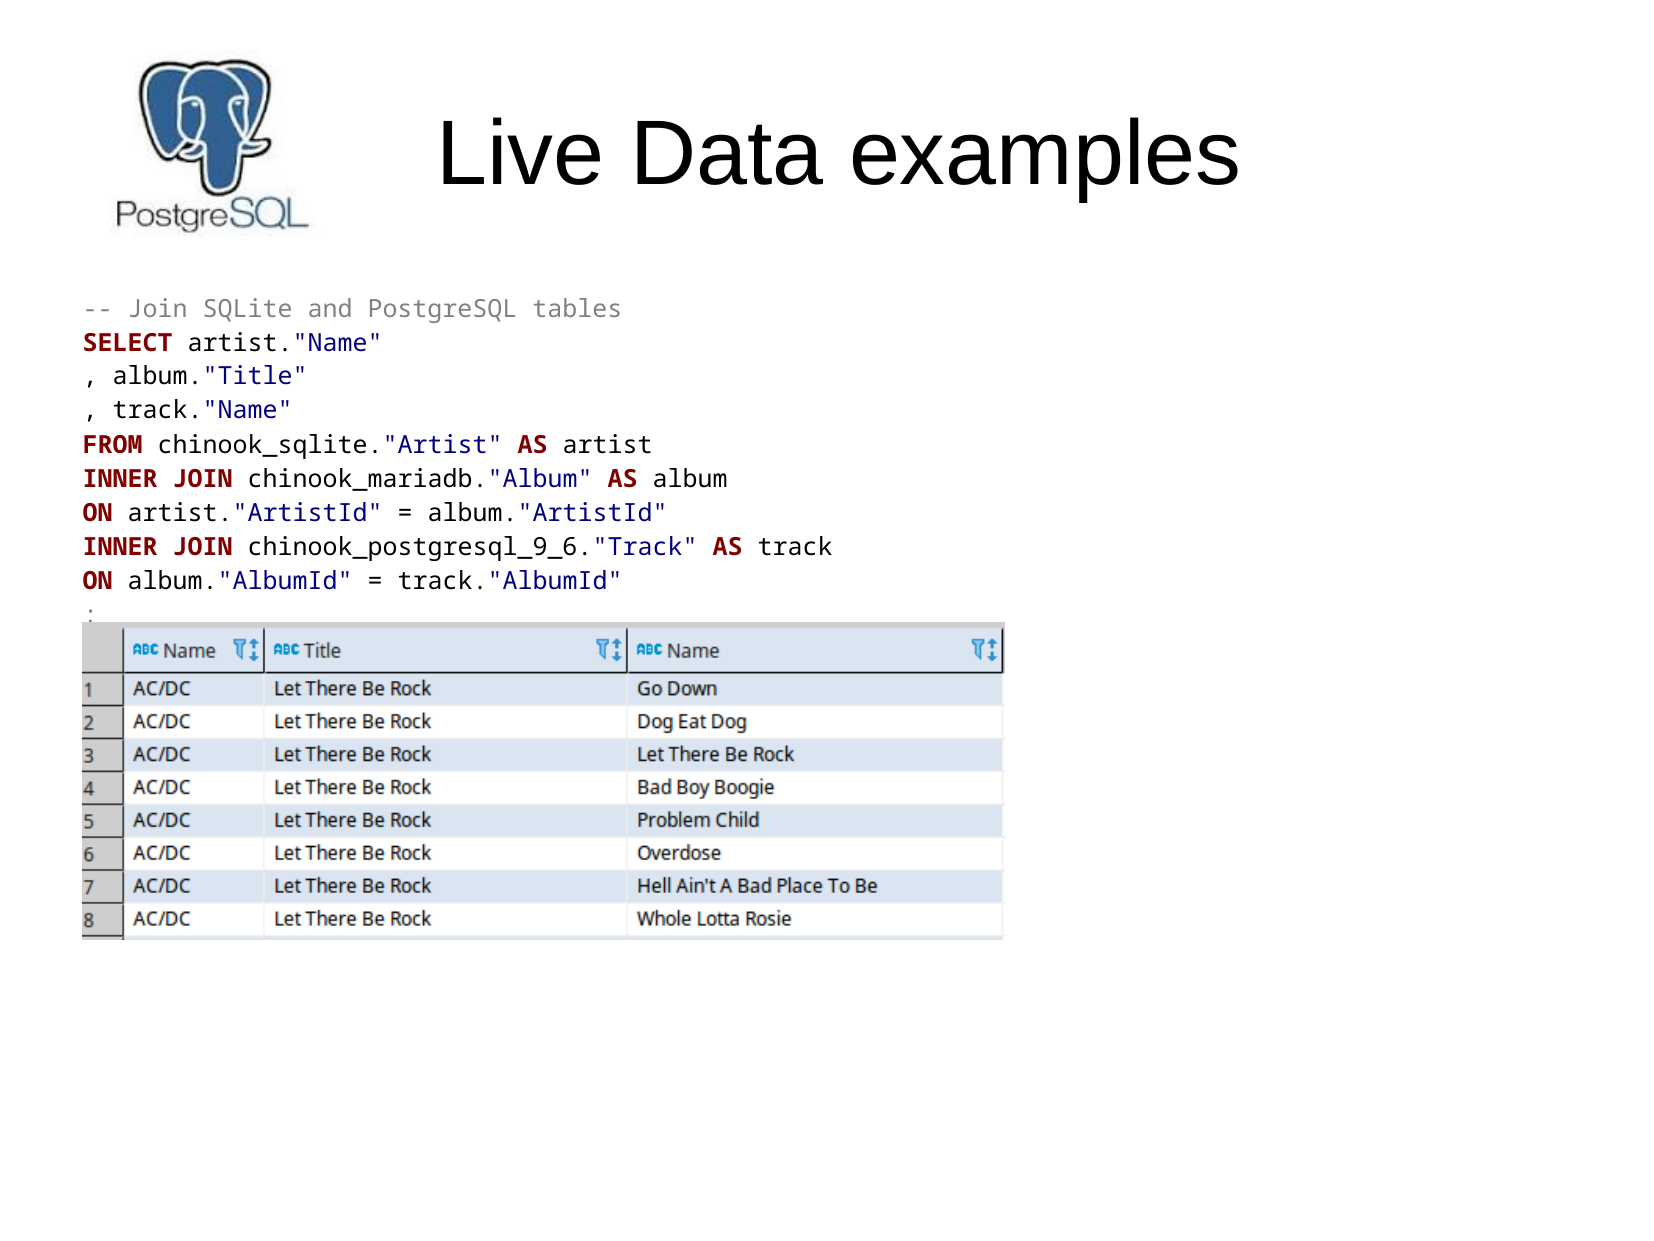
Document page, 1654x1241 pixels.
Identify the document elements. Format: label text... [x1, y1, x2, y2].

picture [58, 50, 356, 237]
picture [82, 622, 1005, 941]
title Live Data examples [82, 49, 1571, 257]
list -- Join SQLite and PostgreSQL tables SELECT artist."Name" , album."Title" , track."Name" FROM chinook_sqlite."Artist" AS artist INNER JOIN chinook_mariadb."Album" AS album ON artist."ArtistId" = album."ArtistId" INNER JOIN chinook_postgresql_9_6."Track" AS track ON album."AlbumId" = track."AlbumId" ; [82, 290, 1538, 1010]
